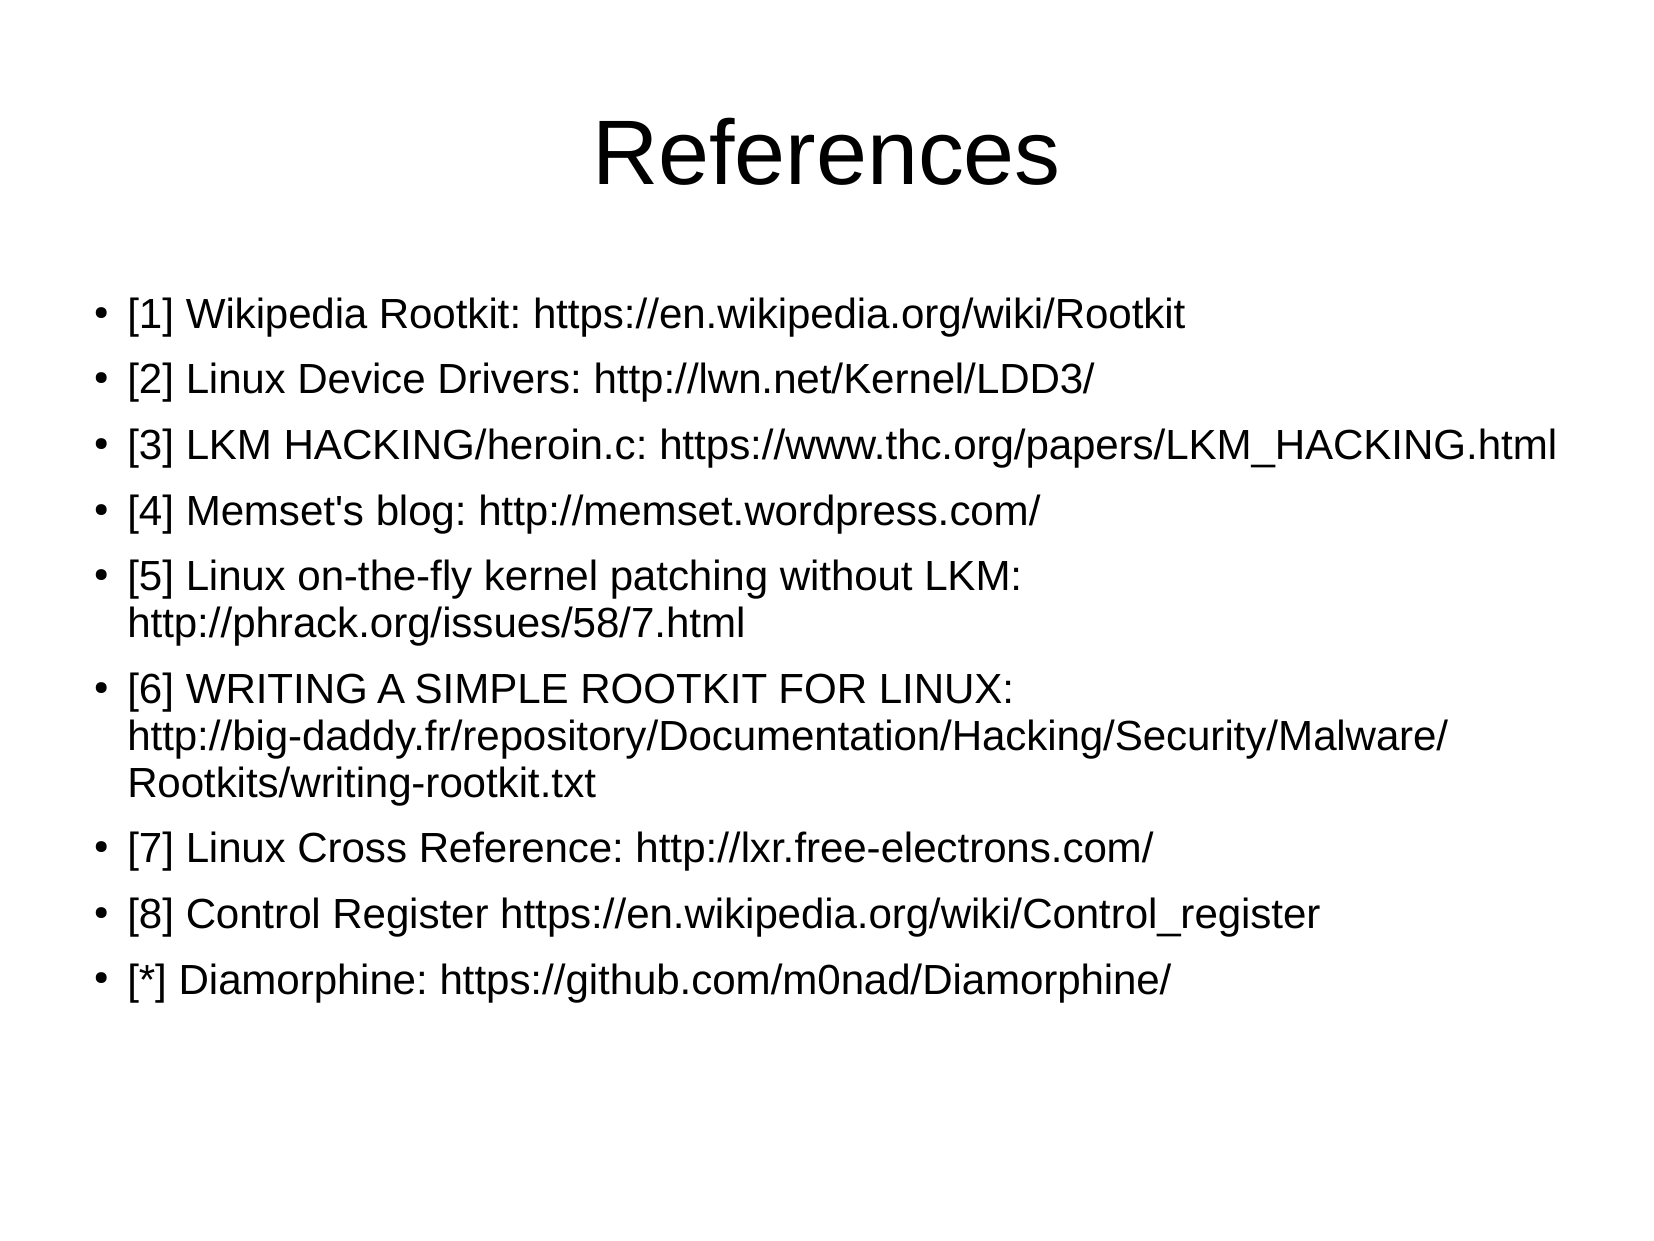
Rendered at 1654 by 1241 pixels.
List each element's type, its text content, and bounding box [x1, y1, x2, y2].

list [1] Wikipedia Rootkit: https://en.wikipedia.org/wiki/Rootkit [2] Linux Device Drivers: http://lwn.net/Kernel/LDD3/ [3] LKM HACKING/heroin.c: https://www.thc.org/papers/LKM_HACKING.html [4] Memset's blog: http://memset.wordpress.com/ [5] Linux on-the-fly kernel patching without LKM: http://phrack.org/issues/58/7.html [6] WRITING A SIMPLE ROOTKIT FOR LINUX: http://big-daddy.fr/repository/Documentation/Hacking/Security/Malware/Rootkits/writing-rootkit.txt [7] Linux Cross Reference: http://lxr.free-electrons.com/ [8] Control Register https://en.wikipedia.org/wiki/Control_register [*] Diamorphine: https://github.com/m0nad/Diamorphine/ [82, 290, 1571, 1010]
title References [82, 49, 1571, 257]
